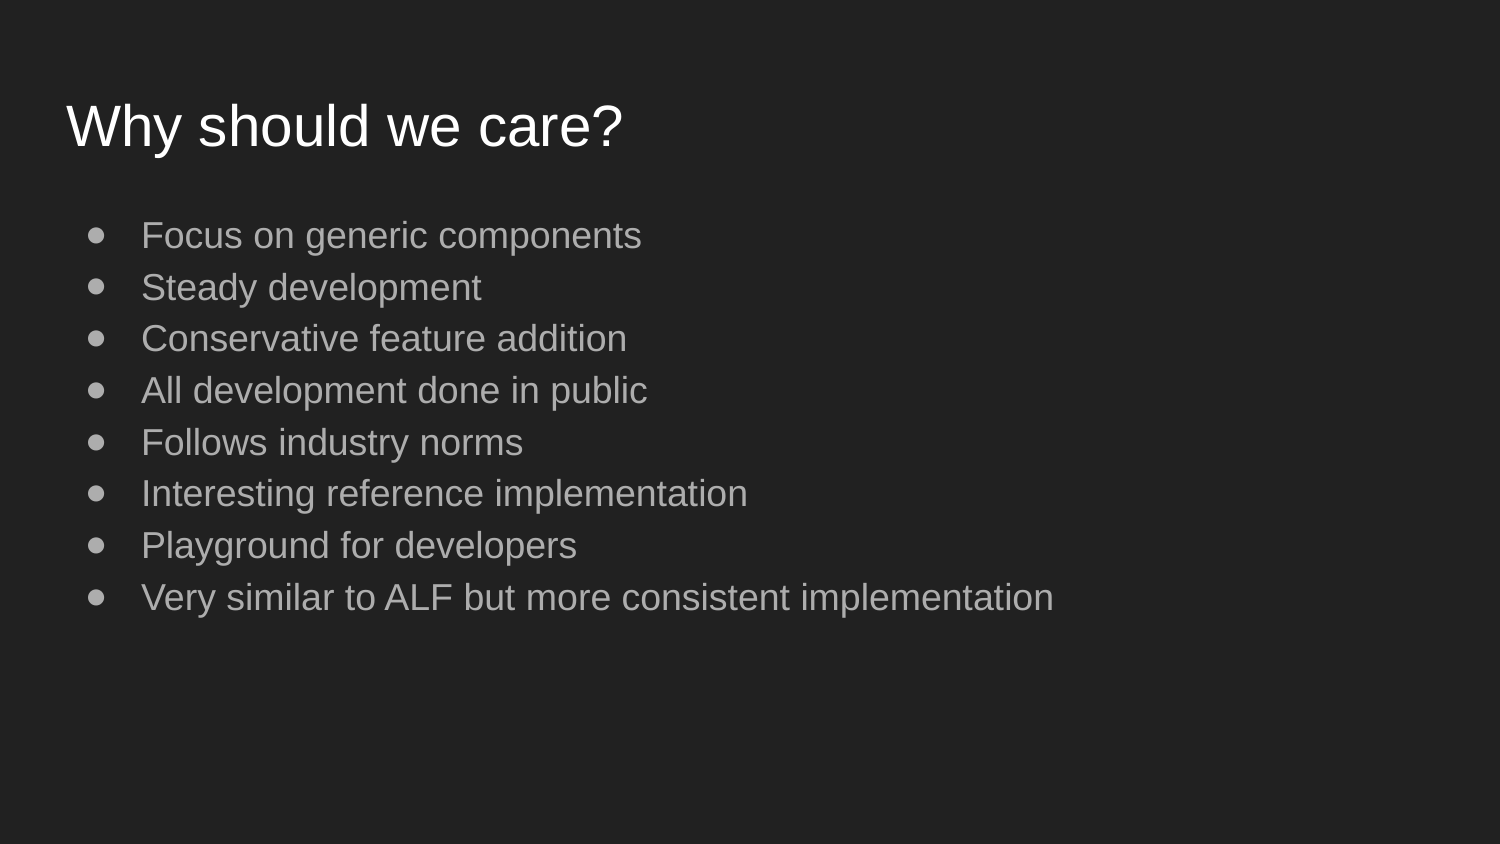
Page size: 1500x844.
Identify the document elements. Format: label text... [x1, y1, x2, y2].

list Focus on generic components Steady development Conservative feature addition All development done in public Follows industry norms Interesting reference implementation Playground for developers Very similar to ALF but more consistent implementation [51, 189, 1449, 750]
title Why should we care? [51, 72, 1449, 167]
